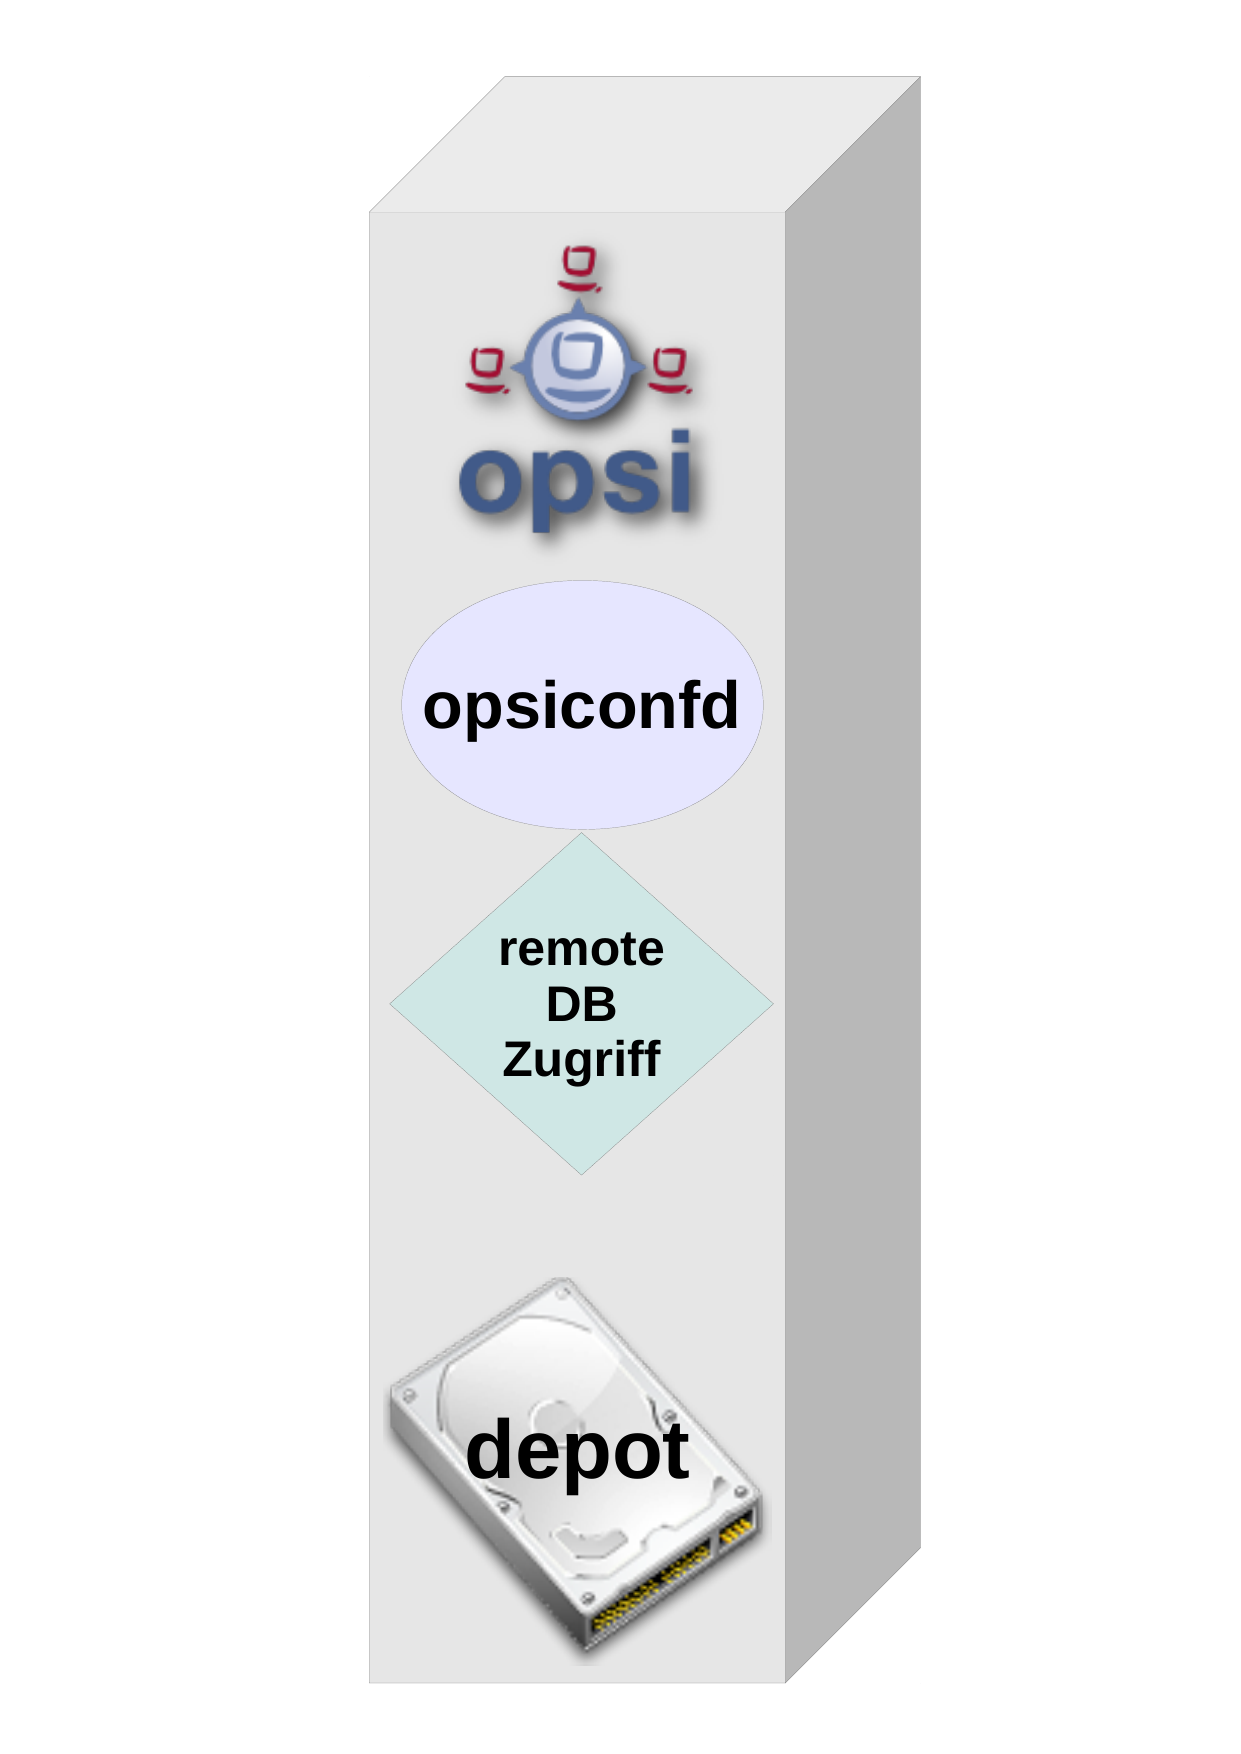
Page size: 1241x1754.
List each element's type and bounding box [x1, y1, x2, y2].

picture [321, 76, 921, 1684]
